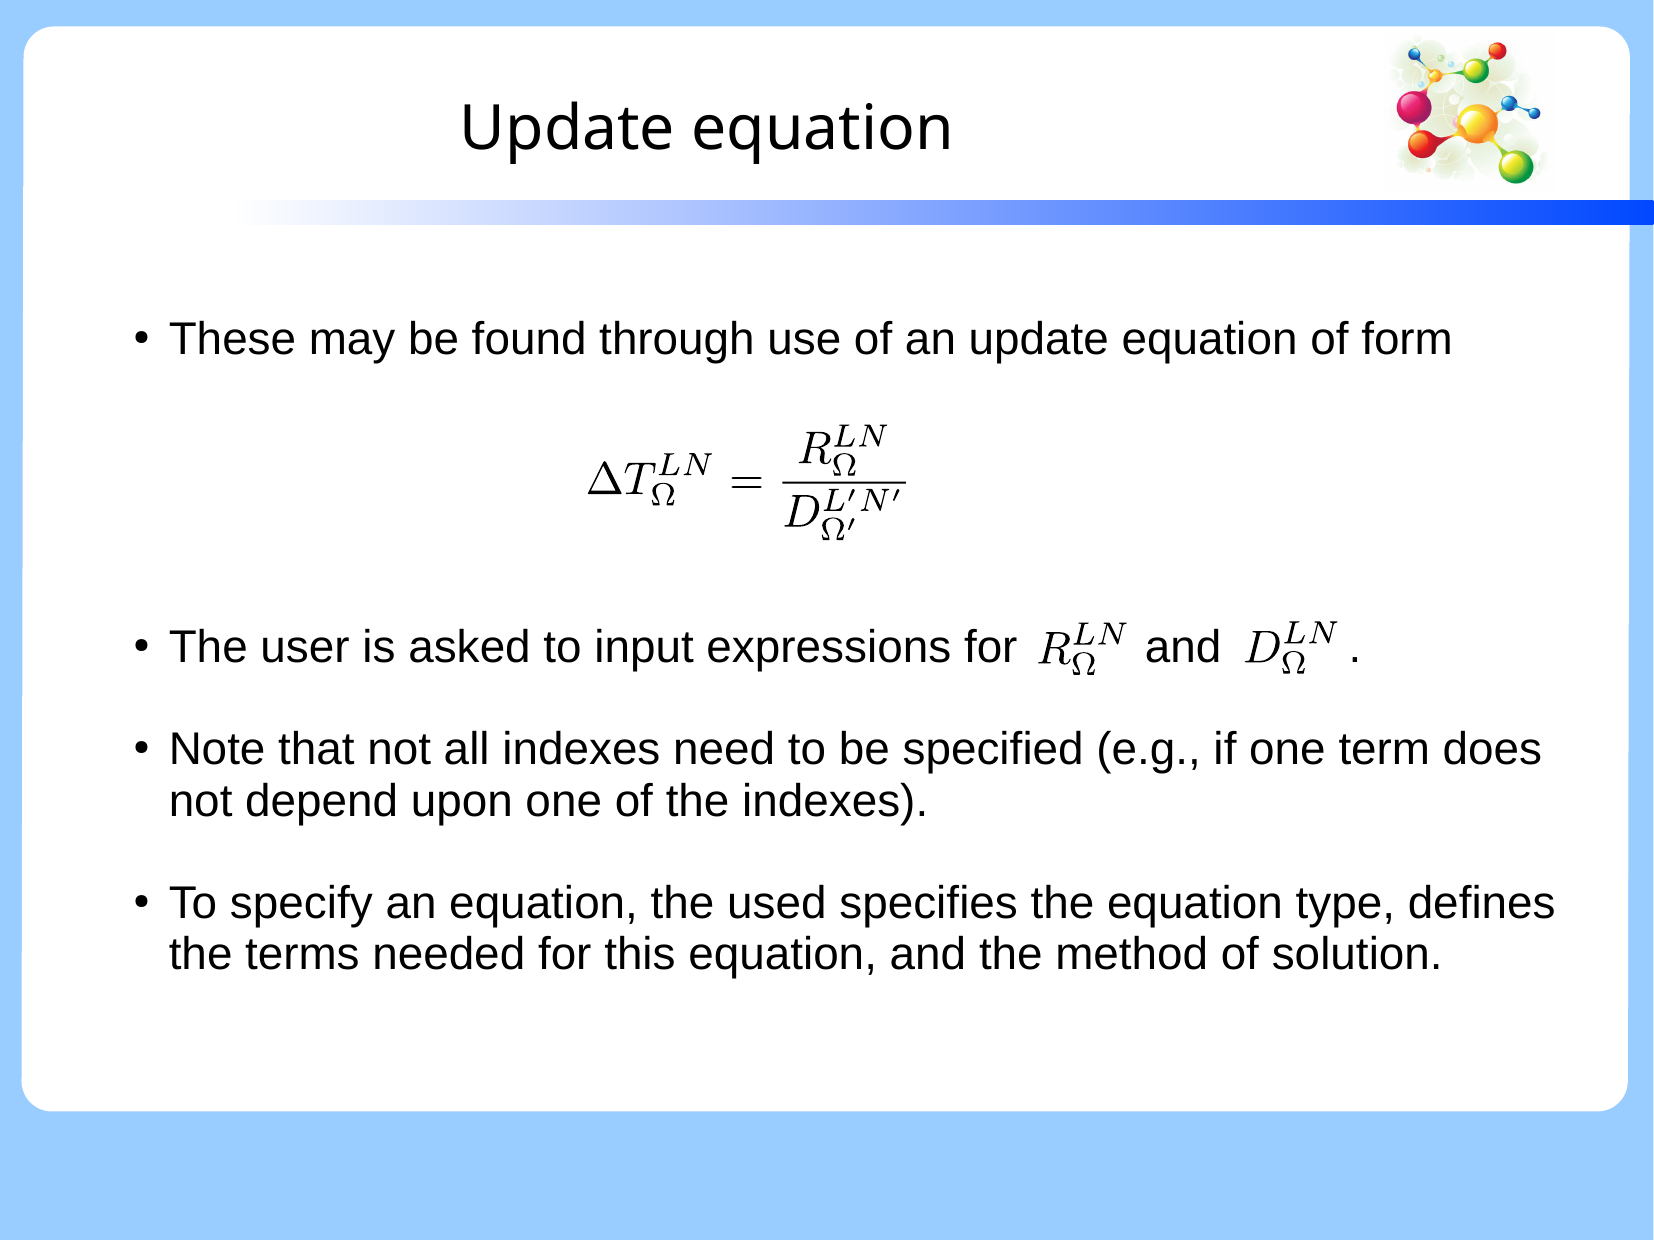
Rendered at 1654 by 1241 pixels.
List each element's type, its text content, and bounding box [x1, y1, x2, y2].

picture [1382, 29, 1556, 195]
text_box [585, 424, 906, 541]
title Update equation [82, 49, 1332, 201]
text_box [1036, 622, 1129, 675]
text_box [1242, 621, 1340, 674]
text_box These may be found through use of an update equation of form The user is asked to input expressions for and . Note that not all indexes need to be specified (e.g., if one term does not depend upon one of the indexes). To specify an equation, the used specifies the equation type, defines the terms needed for this equation, and the method of solution. [118, 305, 1592, 987]
